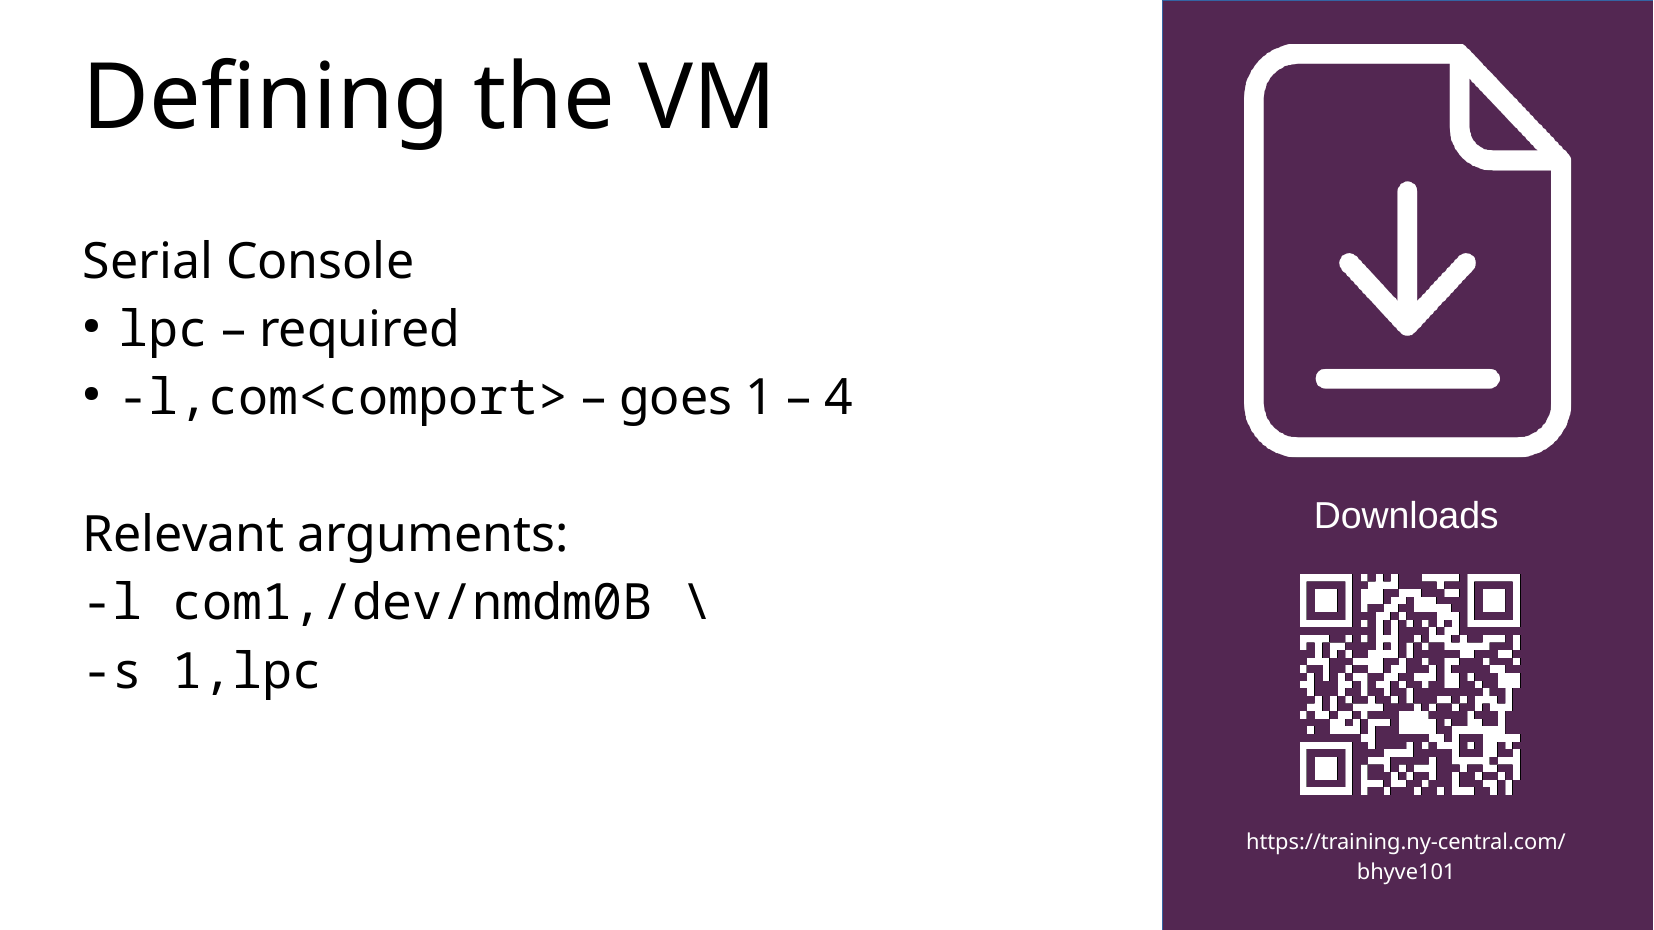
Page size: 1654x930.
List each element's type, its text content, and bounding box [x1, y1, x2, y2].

text_box [1162, 0, 1653, 930]
picture [1200, 44, 1613, 458]
text_box https://training.ny-central.com/bhyve101 [1200, 819, 1613, 930]
picture [1268, 543, 1550, 826]
title Defining the VM [82, 37, 1571, 150]
subtitle Serial Console lpc – required -l,com<comport> – goes 1 – 4 Relevant arguments: -l com1,/dev/nmdm0B \ -s 1,lpc [82, 224, 1126, 825]
text_box Downloads [1237, 487, 1576, 638]
